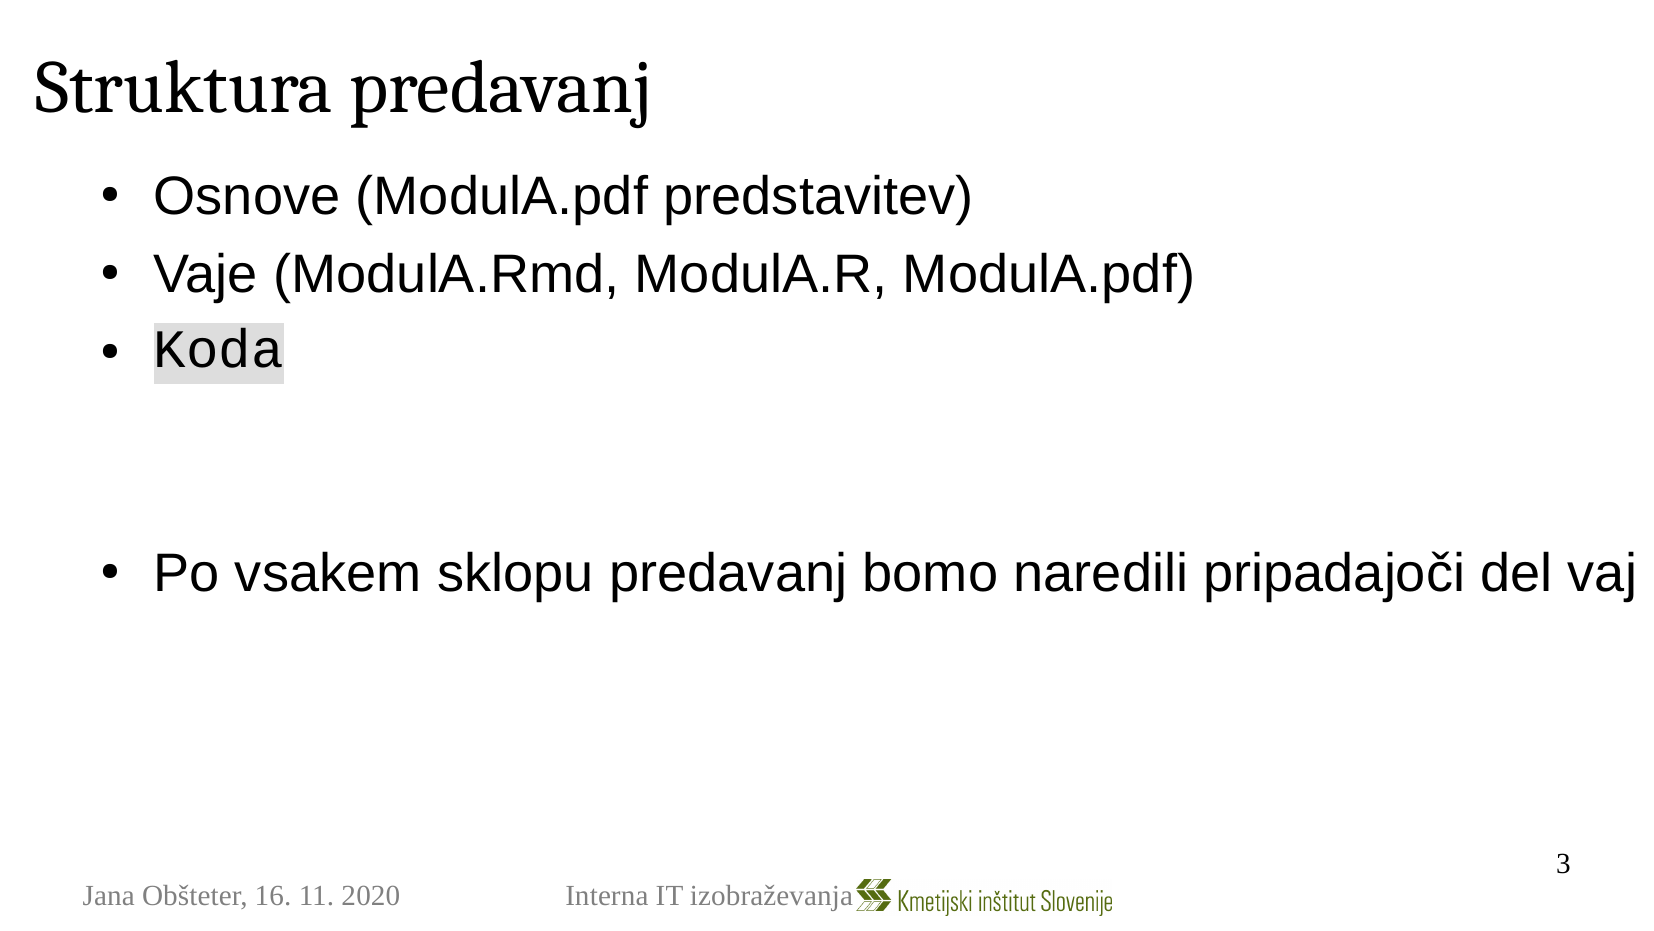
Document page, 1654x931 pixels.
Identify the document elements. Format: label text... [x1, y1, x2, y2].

list Osnove (ModulA.pdf predstavitev) Vaje (ModulA.Rmd, ModulA.R, ModulA.pdf) Koda Po vsakem sklopu predavanj bomo naredili pripadajoči del vaj [82, 165, 1642, 827]
picture [856, 879, 1112, 916]
title Struktura predavanj [35, 21, 1524, 154]
